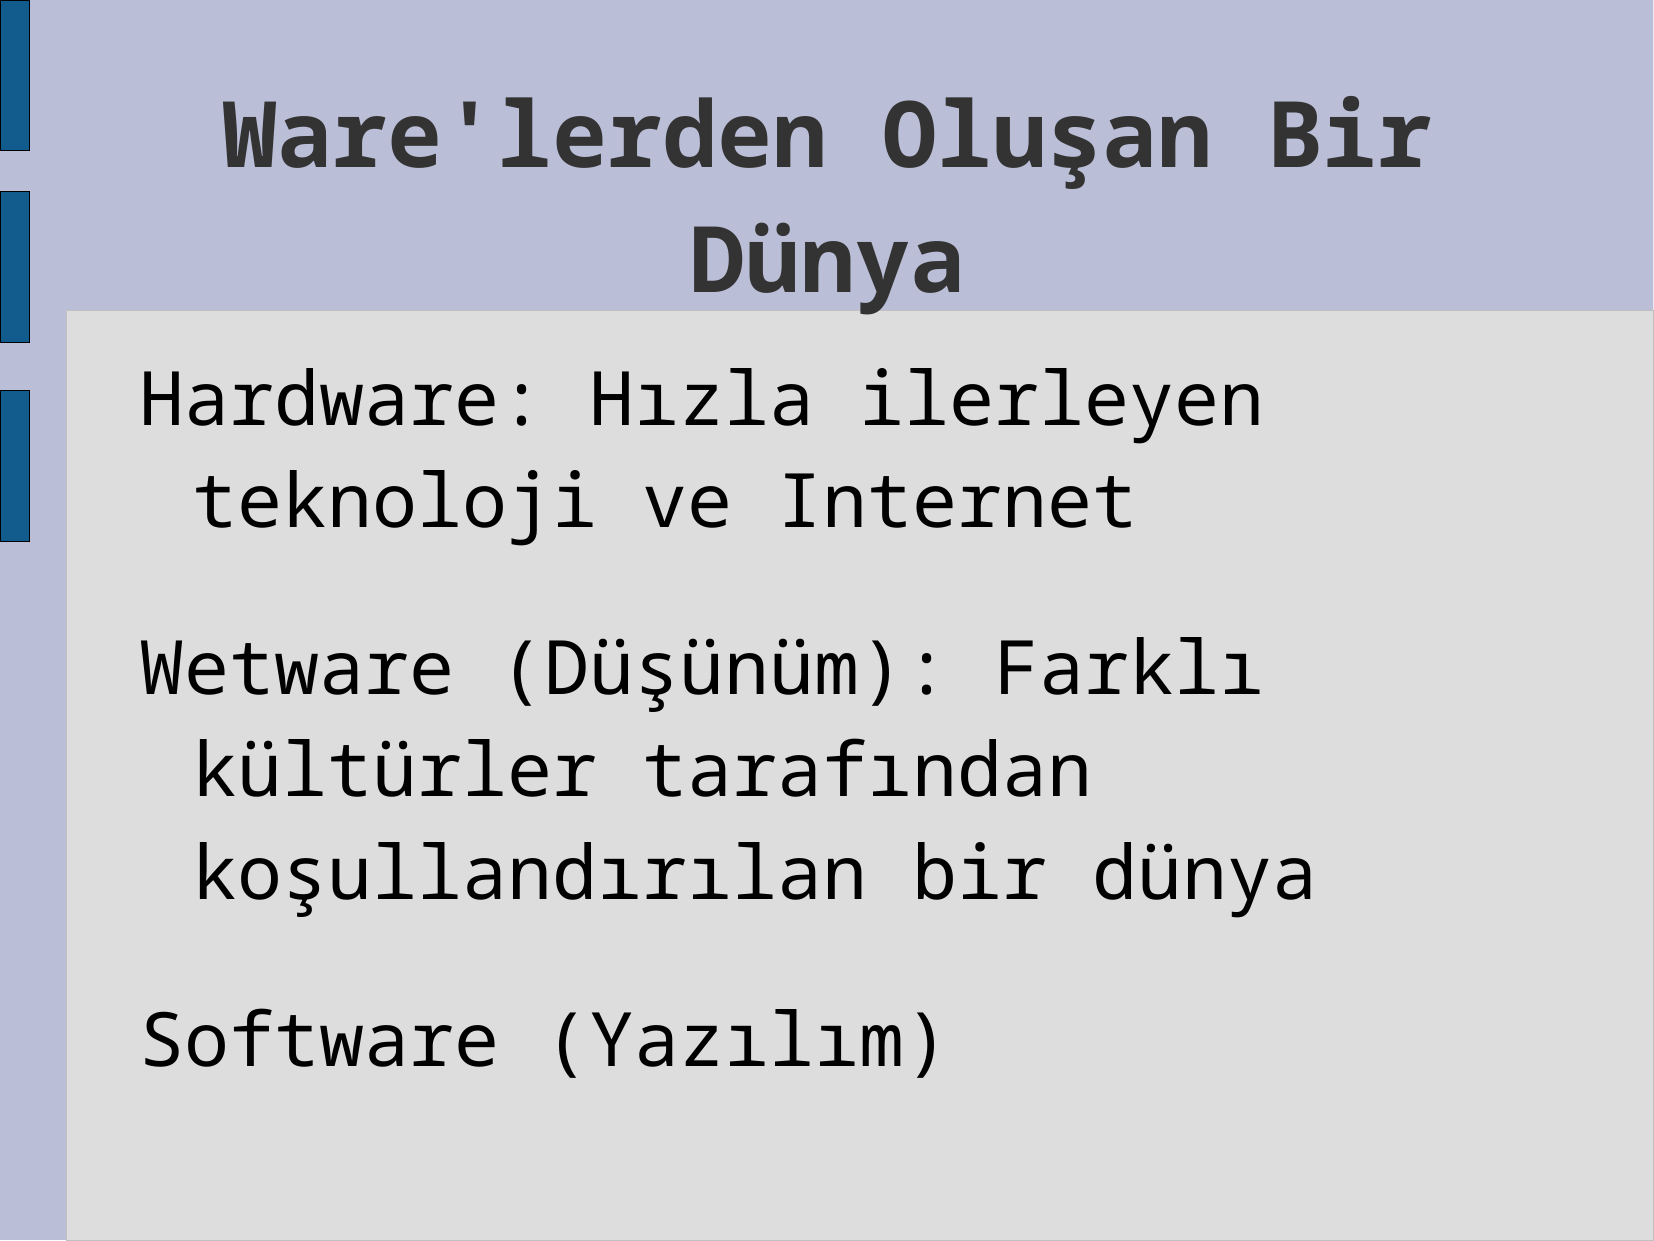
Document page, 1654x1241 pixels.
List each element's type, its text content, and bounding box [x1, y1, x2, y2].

list Hardware: Hızla ilerleyen teknoloji ve Internet Wetware (Düşünüm): Farklı kültürler tarafından koşullandırılan bir dünya Software (Yazılım) [121, 344, 1534, 1127]
title Ware'lerden Oluşan Bir Dünya [121, 88, 1534, 301]
